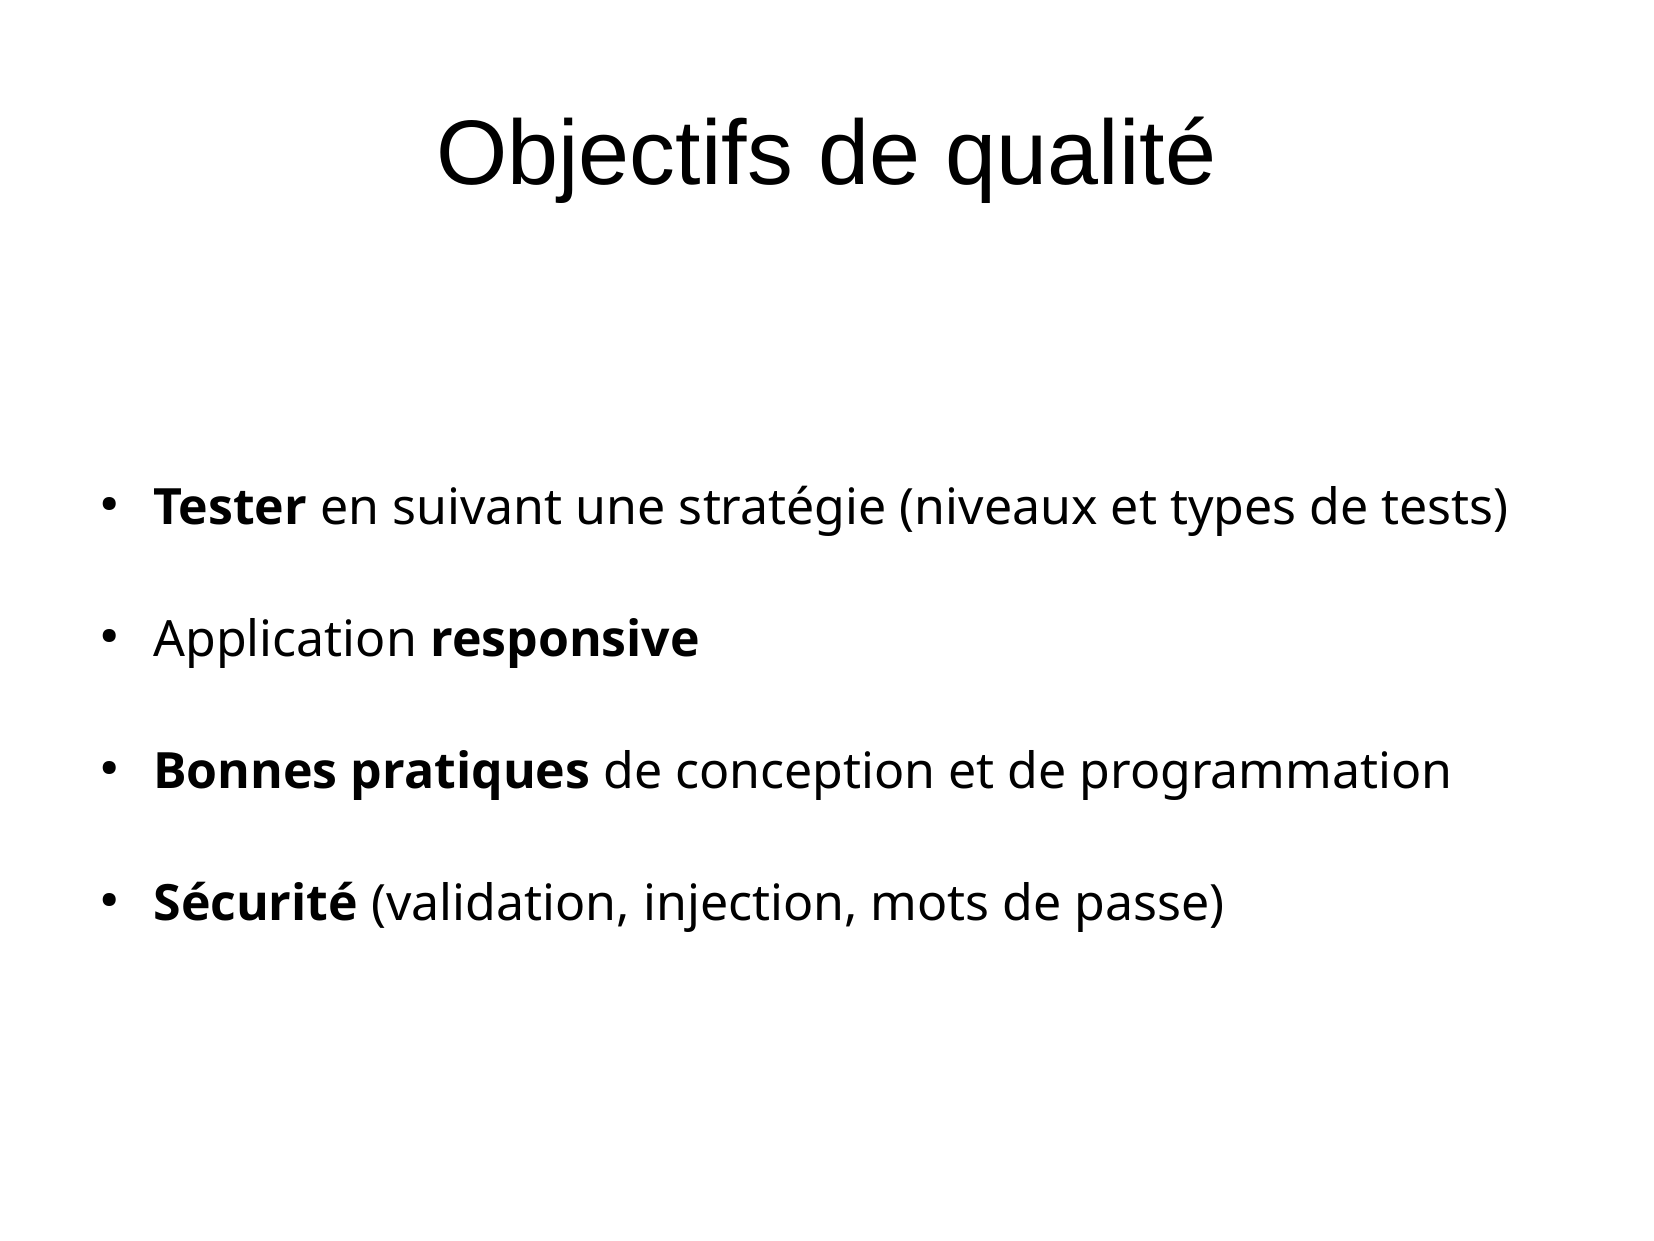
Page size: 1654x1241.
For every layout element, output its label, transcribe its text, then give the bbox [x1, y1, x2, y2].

list Tester en suivant une stratégie (niveaux et types de tests) Application responsive Bonnes pratiques de conception et de programmation Sécurité (validation, injection, mots de passe) [82, 437, 1571, 922]
title Objectifs de qualité [82, 49, 1571, 257]
